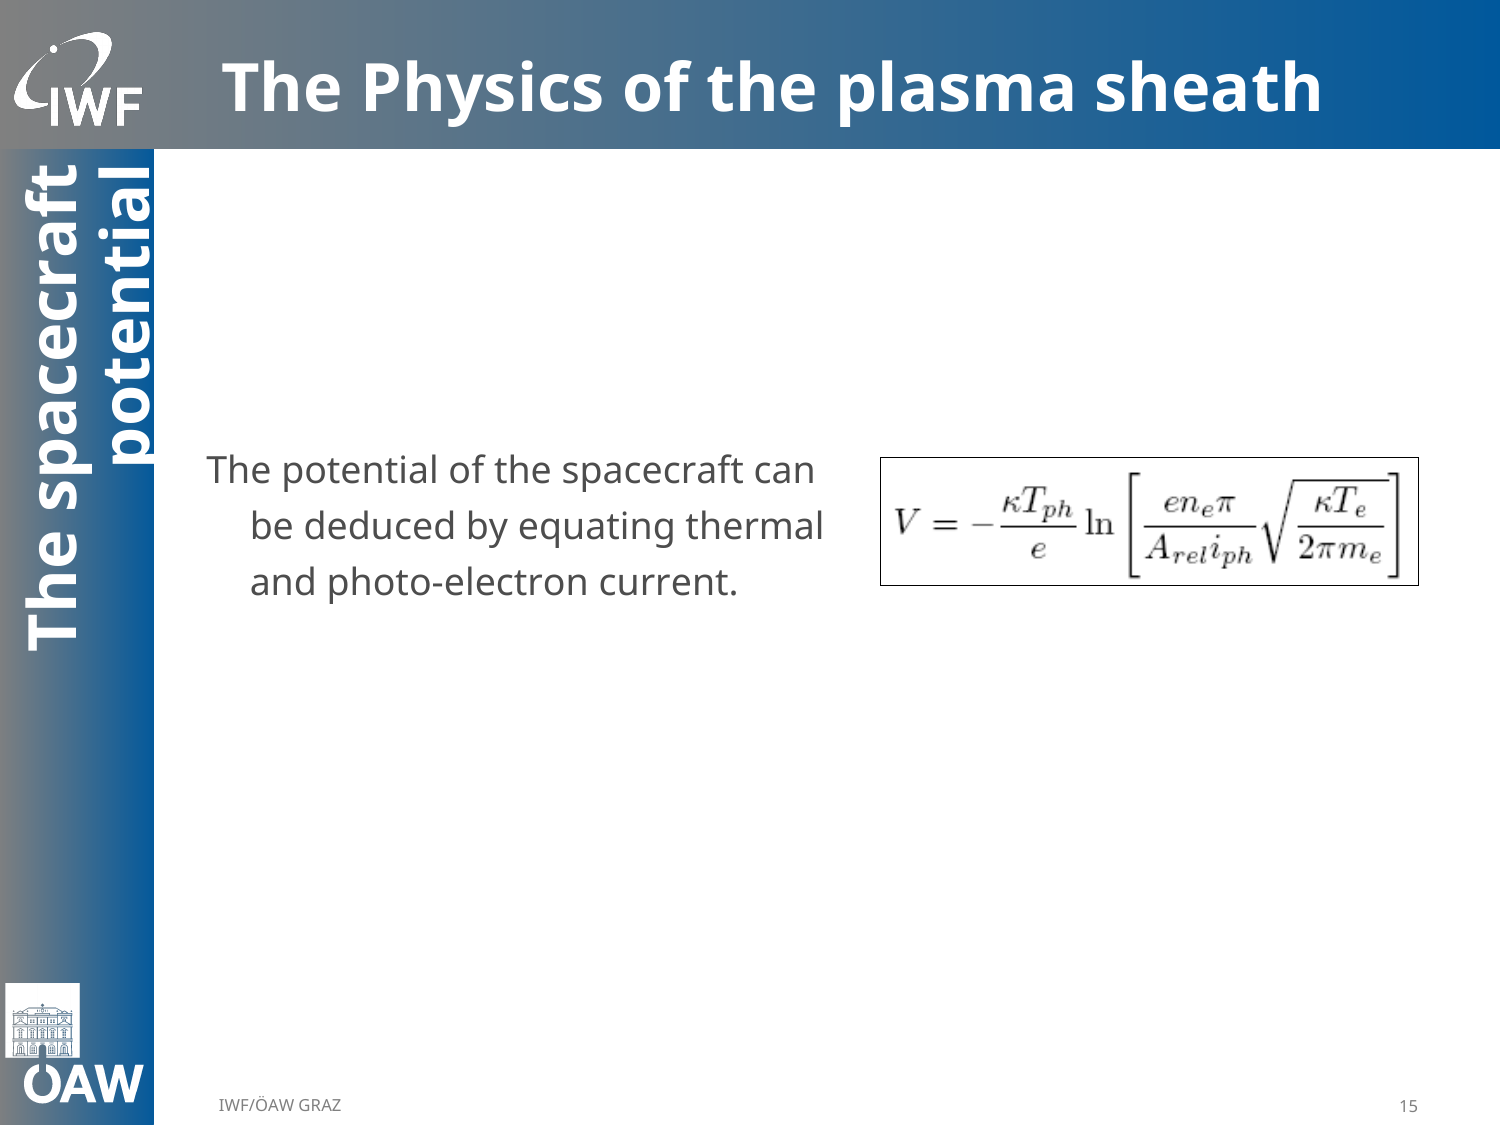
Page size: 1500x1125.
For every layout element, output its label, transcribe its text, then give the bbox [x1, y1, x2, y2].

text_box The spacecraft potential [29, 148, 154, 959]
picture [873, 449, 1419, 593]
title The Physics of the plasma sheath [206, 31, 1459, 149]
list The potential of the spacecraft can be deduced by equating thermal and photo-electron current. [206, 438, 827, 668]
picture [5, 983, 154, 1105]
picture [8, 32, 154, 132]
picture [881, 458, 1418, 585]
